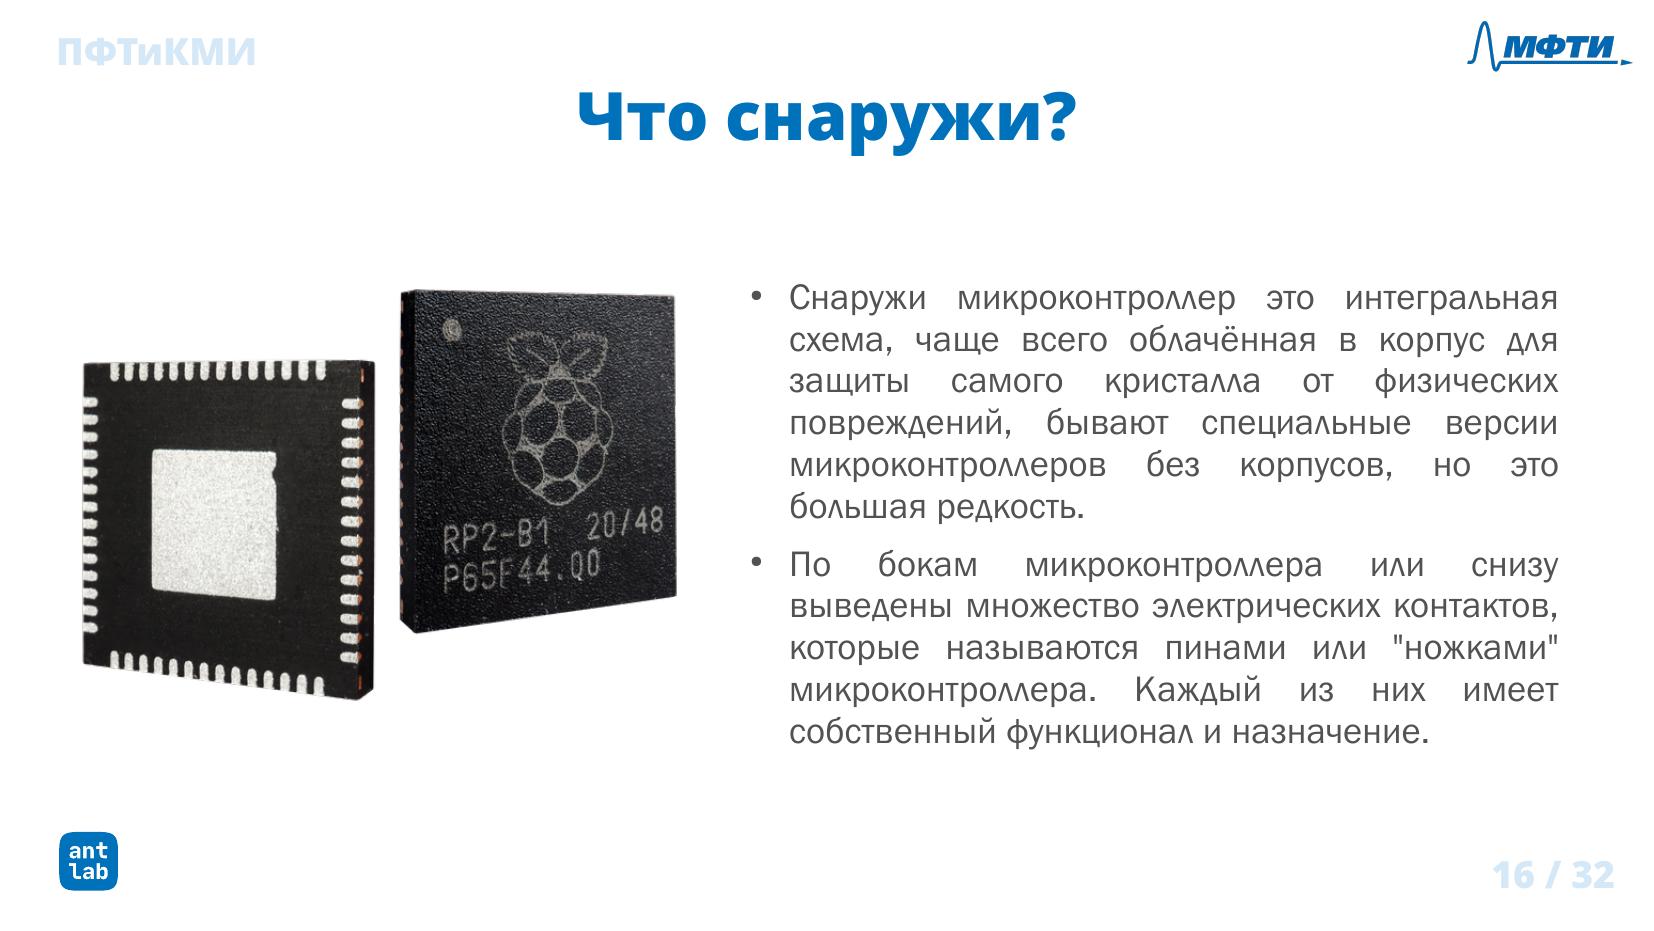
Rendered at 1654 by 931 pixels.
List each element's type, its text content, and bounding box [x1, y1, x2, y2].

list Снаружи микроконтроллер это интегральная схема, чаще всего облачённая в корпус для защиты самого кристалла от физических повреждений, бывают специальные версии микроконтроллеров без корпусов, но это большая редкость. По бокам микроконтроллера или снизу выведены множество электрических контактов, которые называются пинами или "ножками" микроконтроллера. Каждый из них имеет собственный функционал и назначение. [738, 217, 1572, 768]
title Что снаружи? [82, 37, 1571, 193]
picture [1446, 0, 1654, 93]
picture [29, 236, 730, 754]
